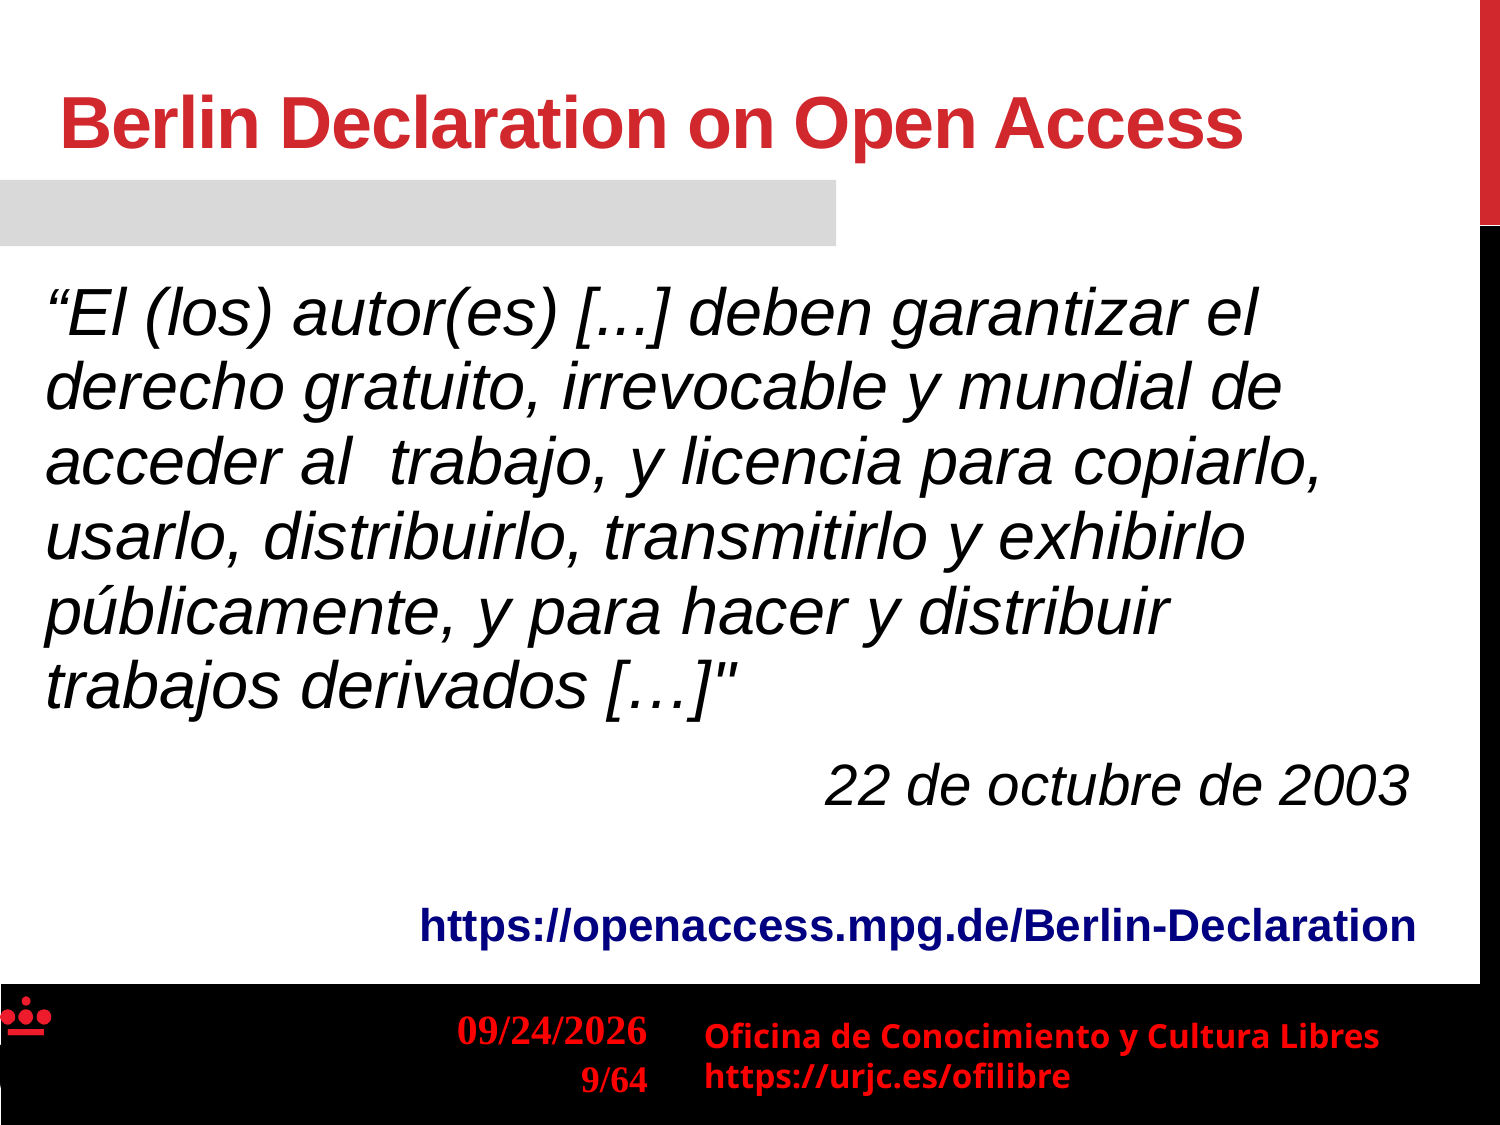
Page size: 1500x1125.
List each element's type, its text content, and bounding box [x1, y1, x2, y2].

title [75, 15, 1425, 172]
text_box Berlin Declaration on Open Access [0, 24, 1326, 172]
text_box https://openaccess.mpg.de/Berlin-Declaration [405, 892, 1441, 961]
text_box “El (los) autor(es) [...] deben garantizar el derecho gratuito, irrevocable y mundial de acceder al trabajo, y licencia para copiarlo, usarlo, distribuirlo, transmitirlo y exhibirlo públicamente, y para hacer y distribuir trabajos derivados […]'' 22 de octubre de 2003 [30, 267, 1426, 826]
